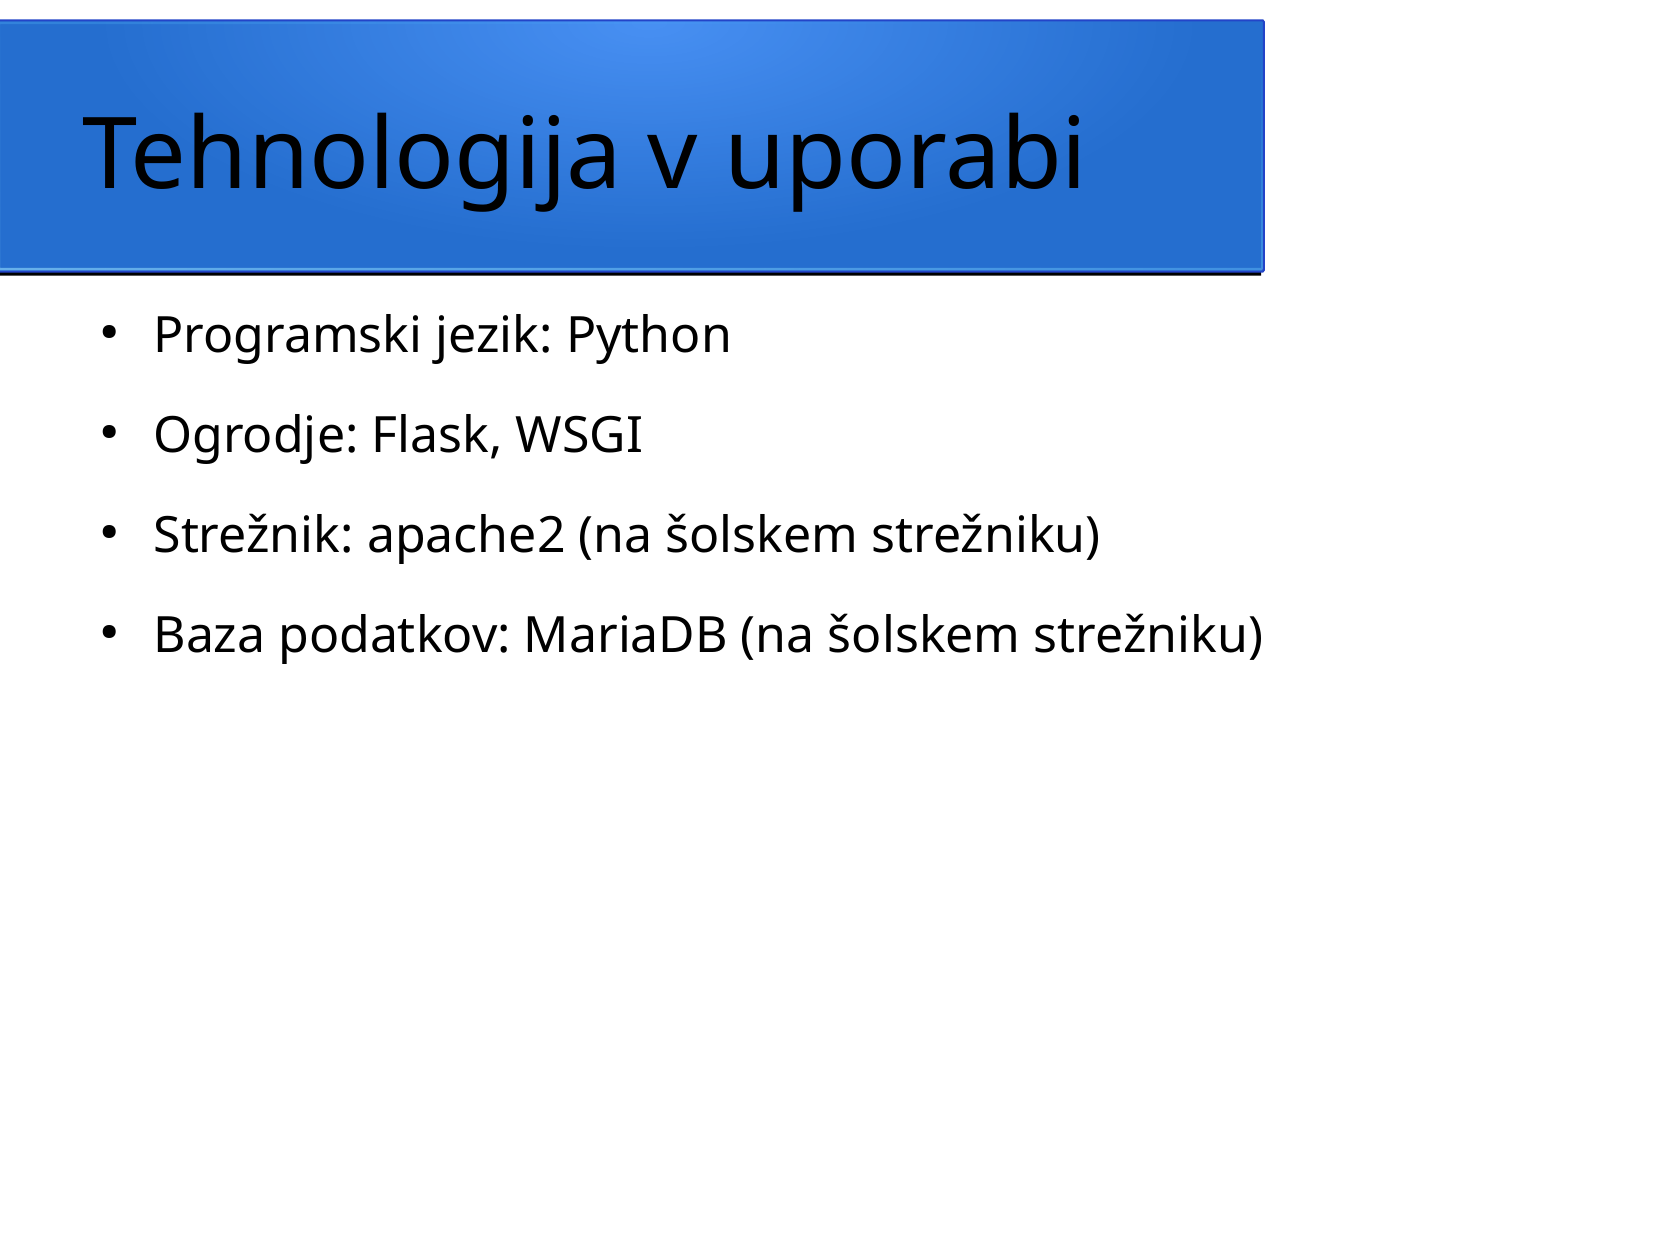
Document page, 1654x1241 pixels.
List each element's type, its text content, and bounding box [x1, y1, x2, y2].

list Programski jezik: Python Ogrodje: Flask, WSGI Strežnik: apache2 (na šolskem strežniku) Baza podatkov: MariaDB (na šolskem strežniku) [82, 299, 1571, 1019]
title Tehnologija v uporabi [82, 47, 1235, 252]
